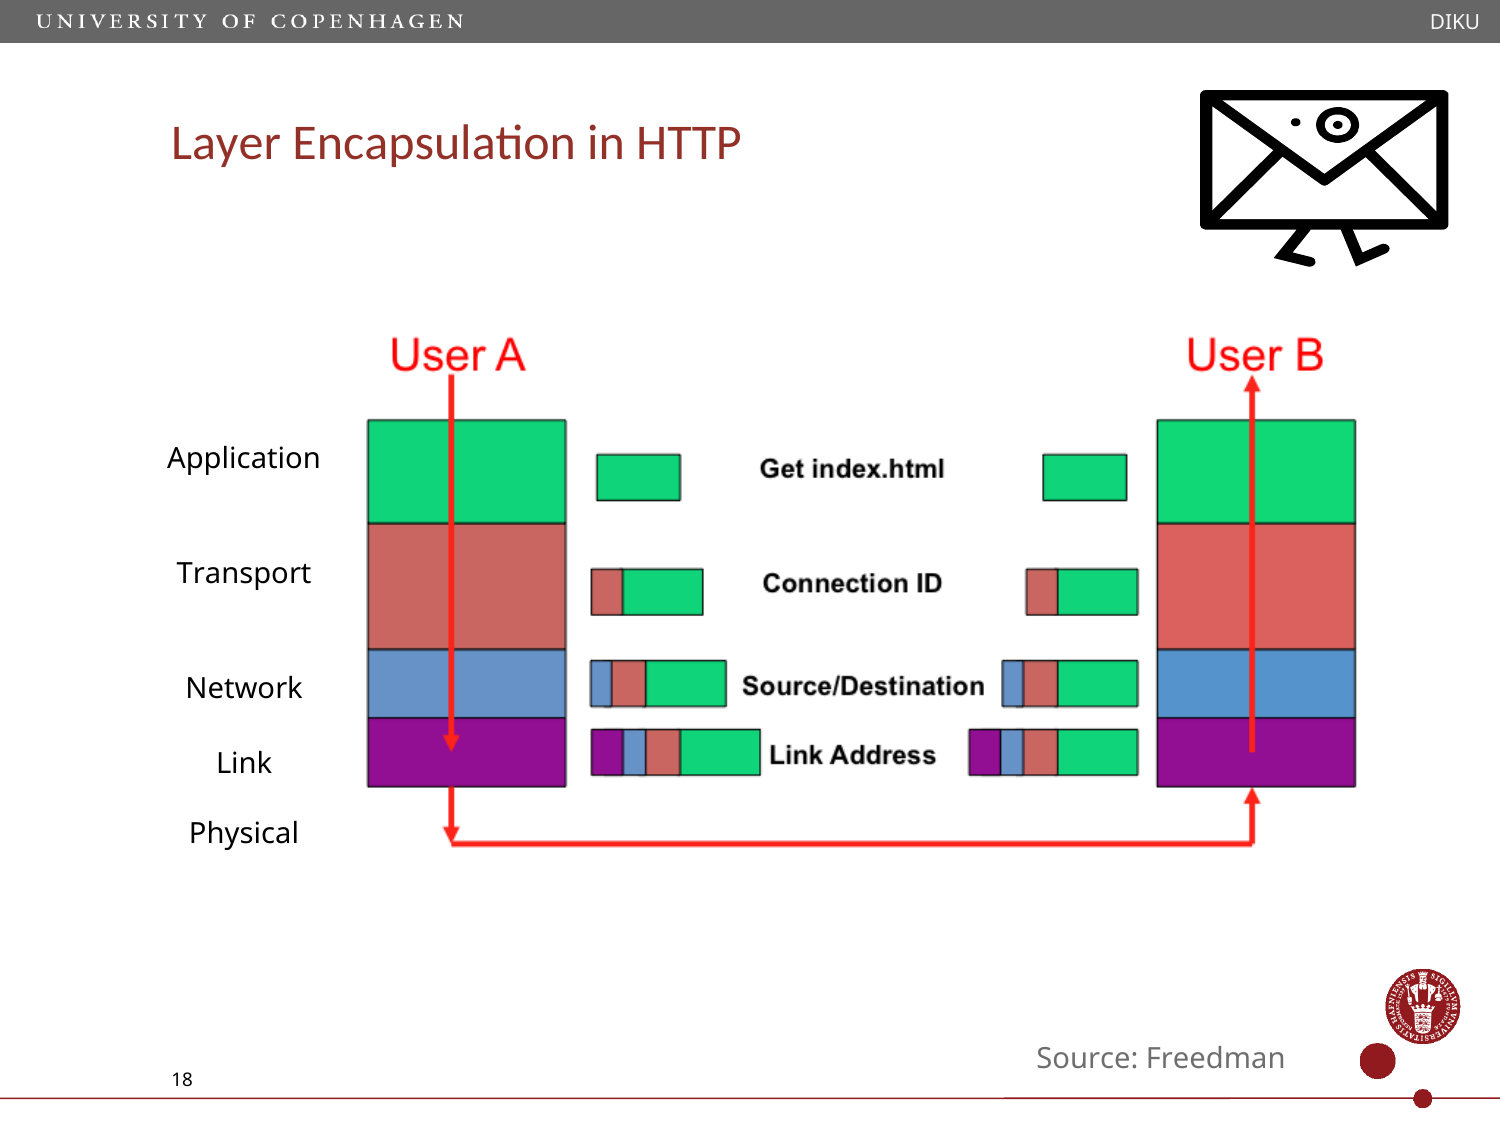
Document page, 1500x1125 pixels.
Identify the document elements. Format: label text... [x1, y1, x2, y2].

text_box Source: Freedman [1021, 1031, 1341, 1083]
picture [123, 318, 1377, 870]
text_box <number> [171, 1067, 522, 1092]
text_box Application Transport Network Link Physical [125, 419, 363, 870]
text_box DIKU [469, 0, 1495, 43]
text_box Layer Encapsulation in HTTP [171, 75, 1329, 171]
picture [1200, 90, 1449, 268]
picture [0, 910, 1500, 1122]
